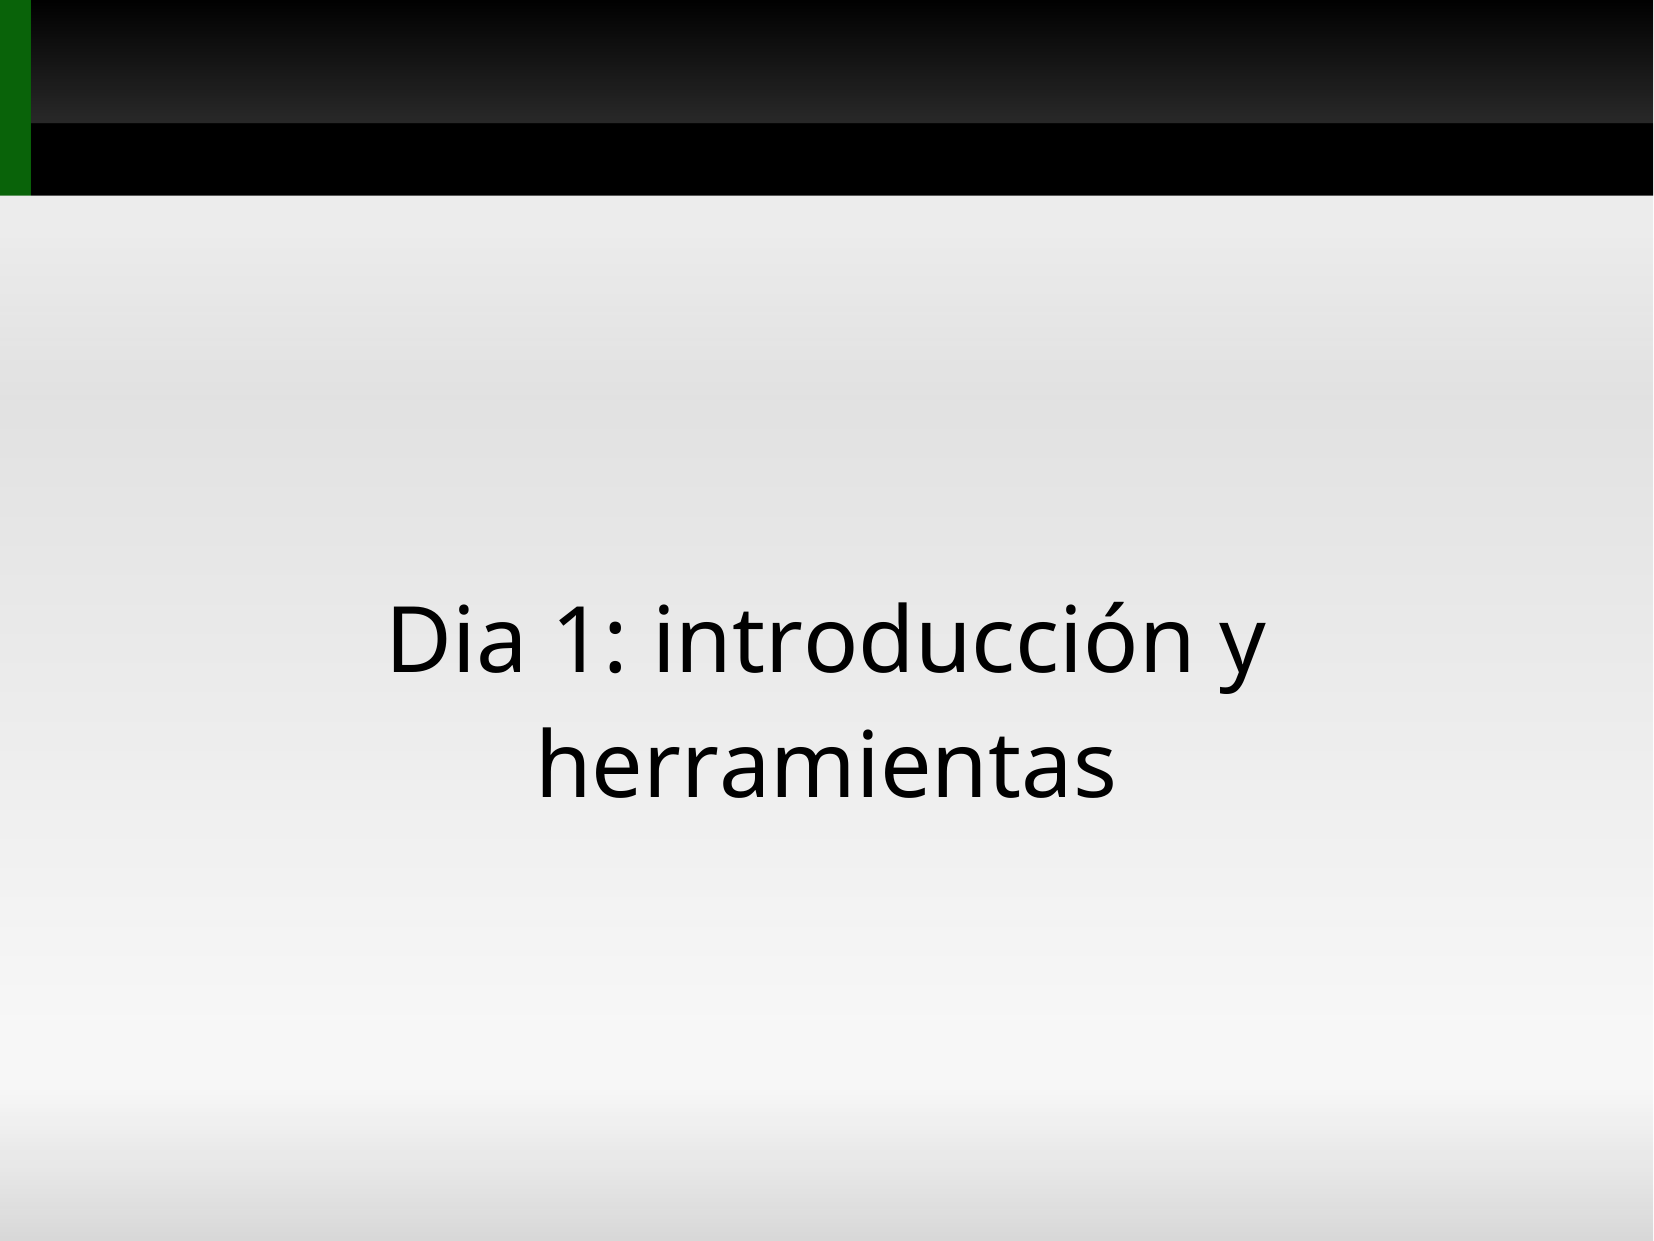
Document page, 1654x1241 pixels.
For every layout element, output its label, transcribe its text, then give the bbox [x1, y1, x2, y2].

text_box Dia 1: introducción y herramientas [82, 290, 1571, 1109]
picture [0, 0, 1654, 1241]
